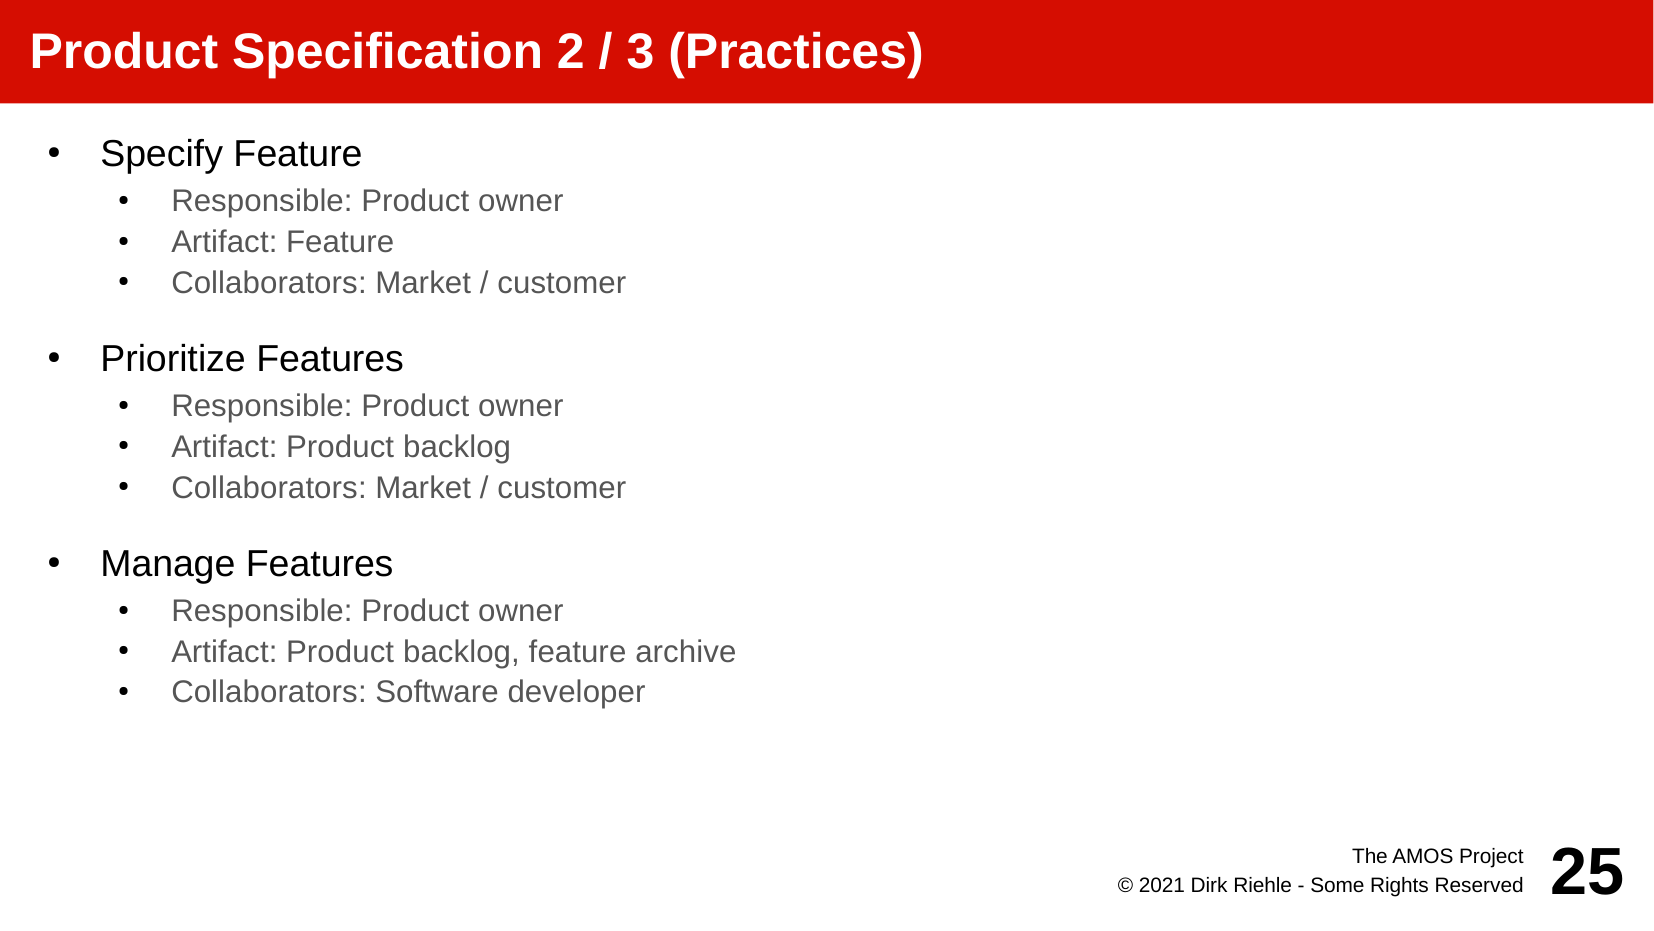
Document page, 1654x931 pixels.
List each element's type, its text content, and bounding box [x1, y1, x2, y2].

title Product Specification 2 / 3 (Practices) [0, 0, 1654, 104]
list Specify Feature Responsible: Product owner Artifact: Feature Collaborators: Market / customer Prioritize Features Responsible: Product owner Artifact: Product backlog Collaborators: Market / customer Manage Features Responsible: Product owner Artifact: Product backlog, feature archive Collaborators: Software developer [29, 132, 1625, 813]
